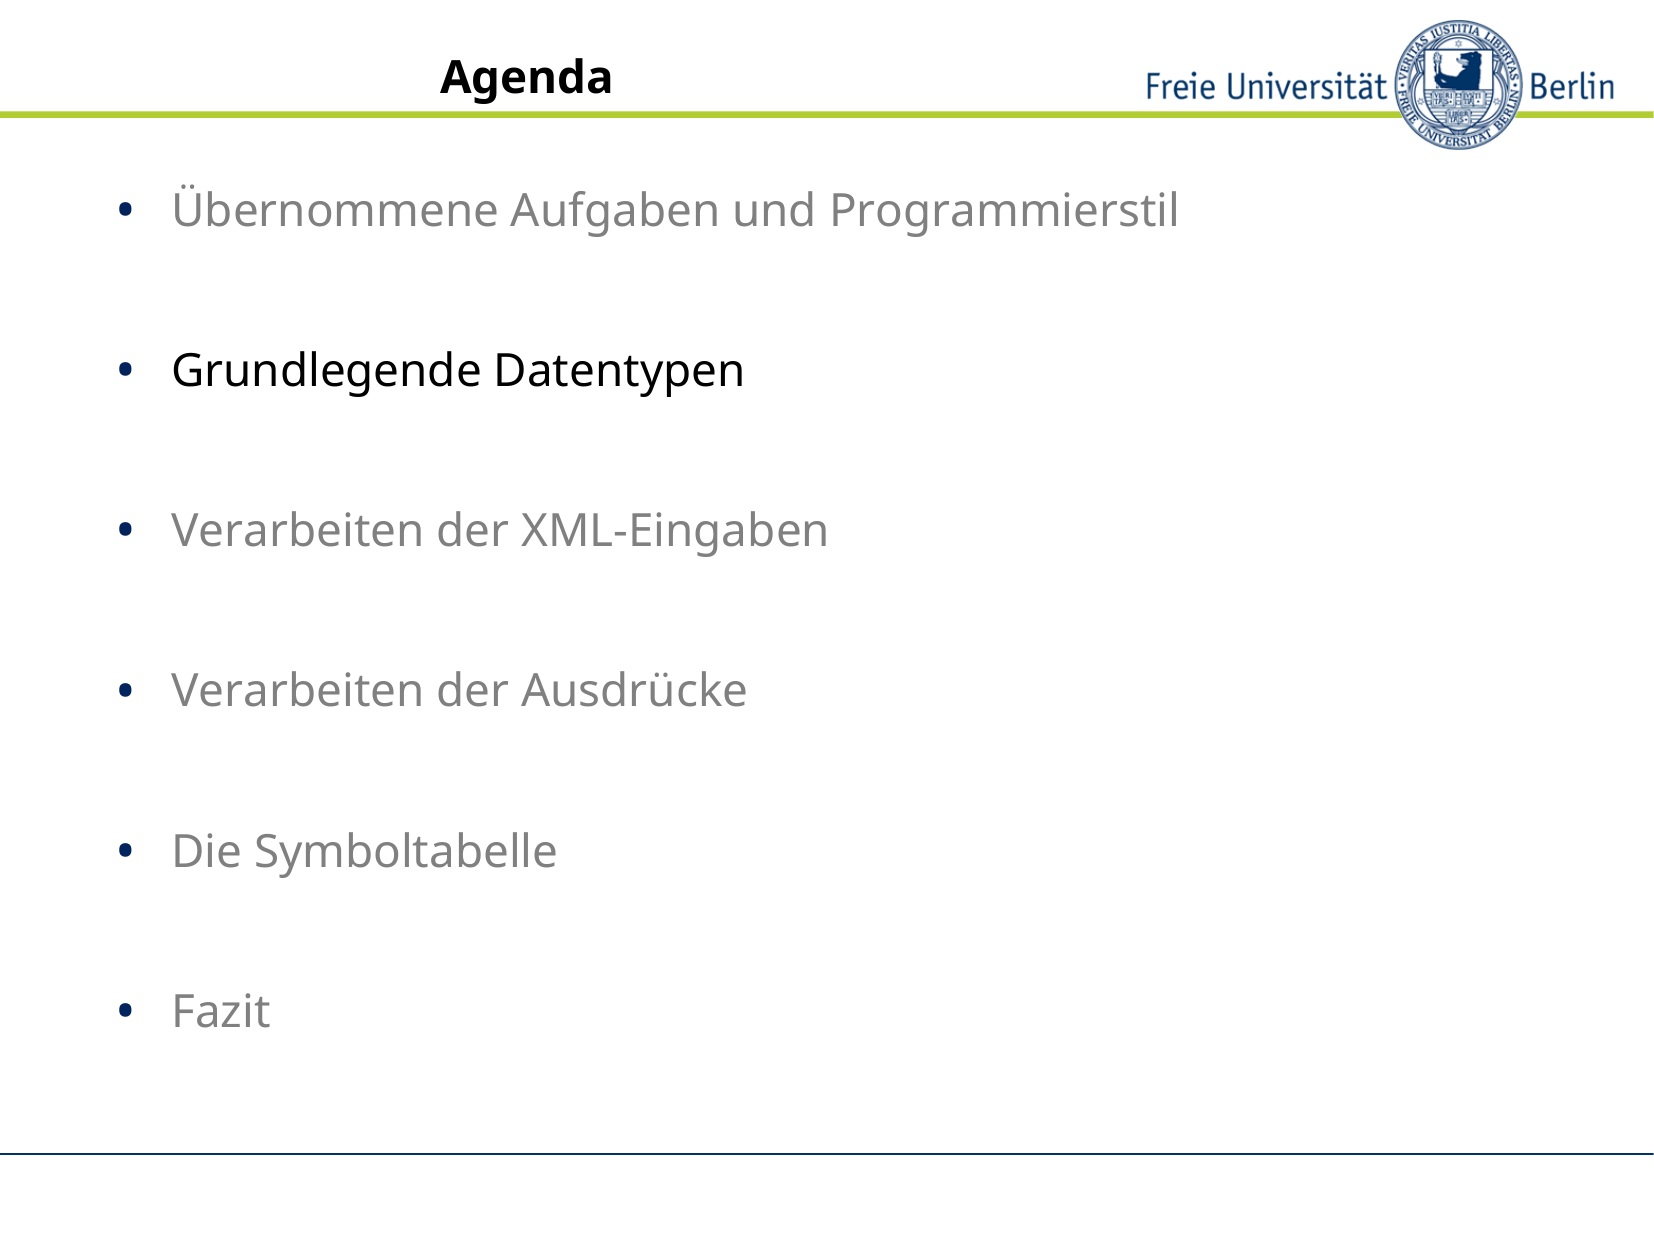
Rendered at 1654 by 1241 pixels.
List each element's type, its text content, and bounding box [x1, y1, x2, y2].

title Agenda [422, 0, 1654, 152]
list Übernommene Aufgaben und Programmierstil Grundlegende Datentypen Verarbeiten der XML-Eingaben Verarbeiten der Ausdrücke Die Symboltabelle Fazit [115, 177, 1418, 959]
